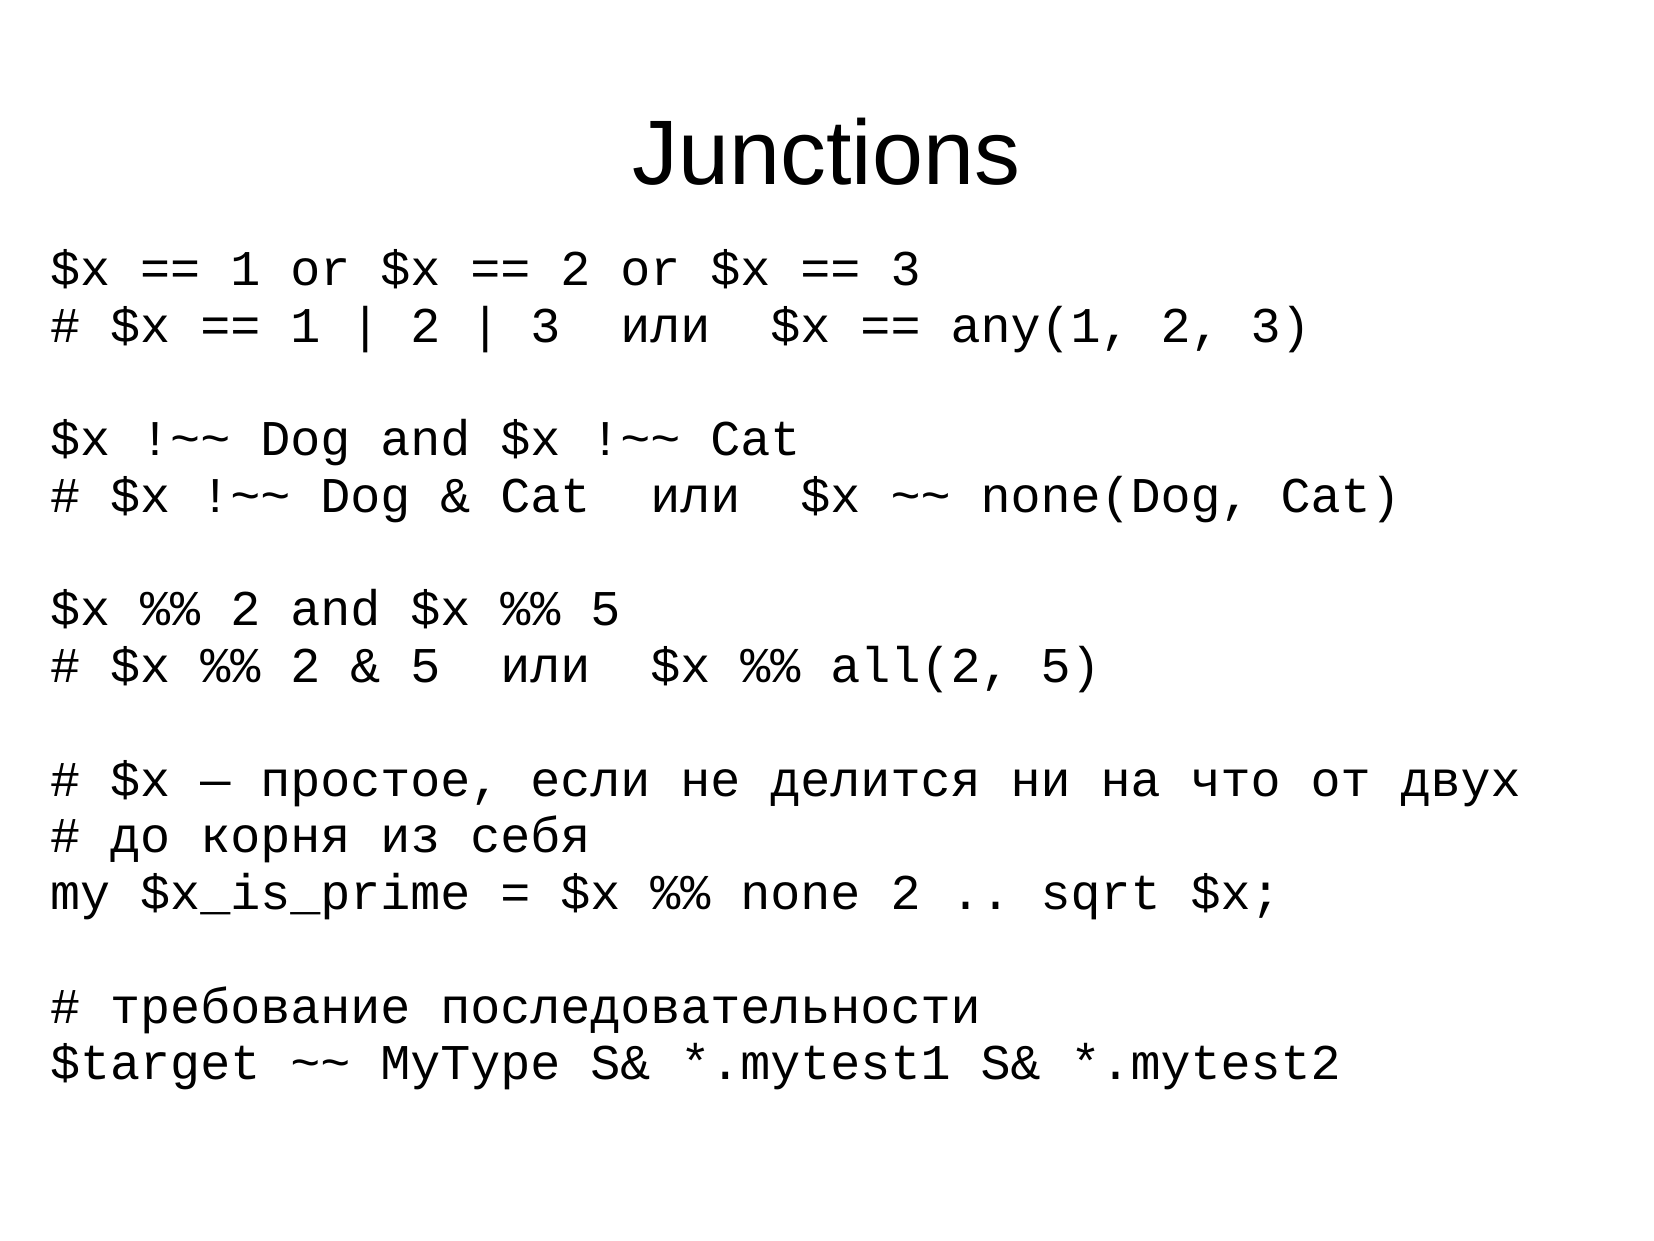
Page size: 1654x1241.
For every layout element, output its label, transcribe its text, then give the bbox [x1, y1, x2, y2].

text_box $x == 1 or $x == 2 or $x == 3 # $x == 1 | 2 | 3 или $x == any(1, 2, 3) $x !~~ Dog and $x !~~ Cat # $x !~~ Dog & Cat или $x ~~ none(Dog, Cat) $x %% 2 and $x %% 5 # $x %% 2 & 5 или $x %% all(2, 5) # $x — простое, если не делится ни на что от двух # до корня из себя my $x_is_prime = $x %% none 2 .. sqrt $x; # требование последовательности $target ~~ MyType S& *.mytest1 S& *.mytest2 [35, 236, 1630, 1217]
title Junctions [82, 49, 1571, 236]
